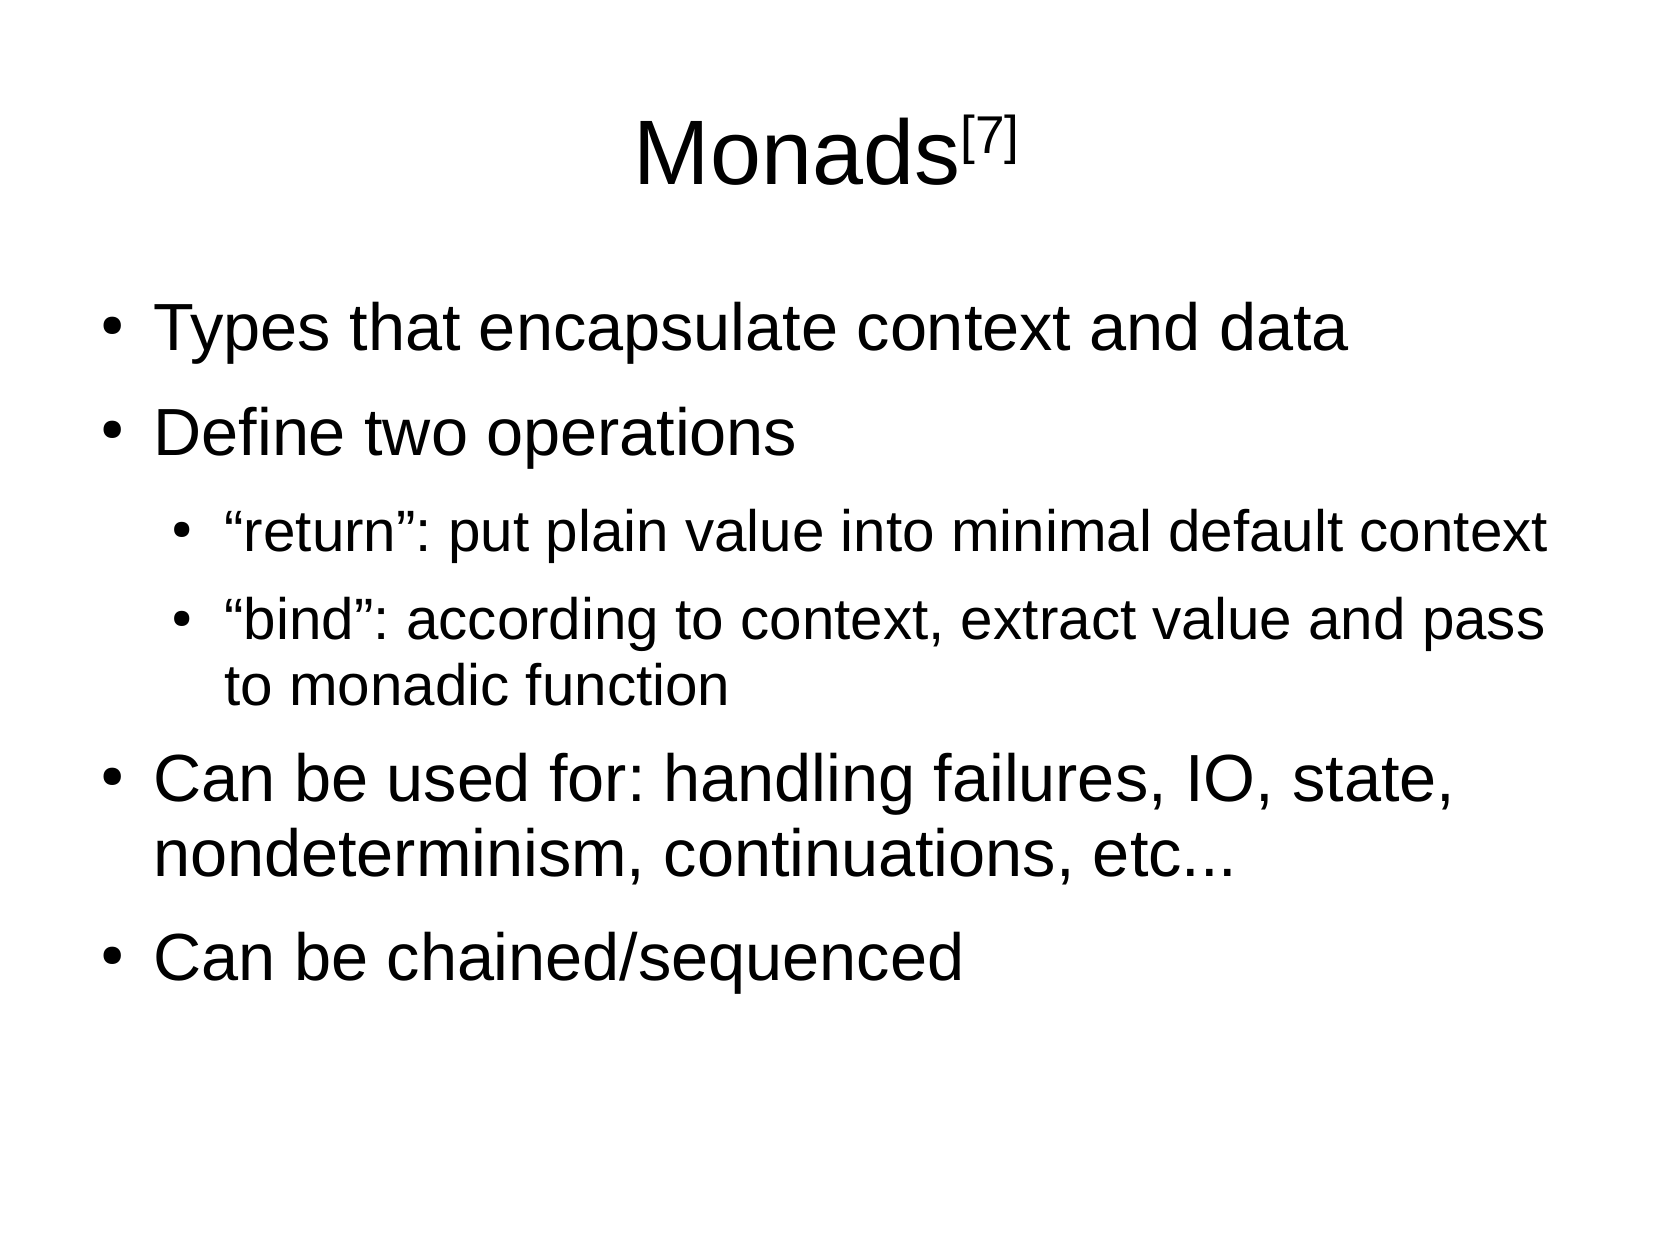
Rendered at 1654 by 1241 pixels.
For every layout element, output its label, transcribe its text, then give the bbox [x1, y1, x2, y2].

list Types that encapsulate context and data Define two operations “return”: put plain value into minimal default context “bind”: according to context, extract value and pass to monadic function Can be used for: handling failures, IO, state, nondeterminism, continuations, etc... Can be chained/sequenced [82, 290, 1571, 1109]
title Monads[7] [82, 49, 1571, 257]
